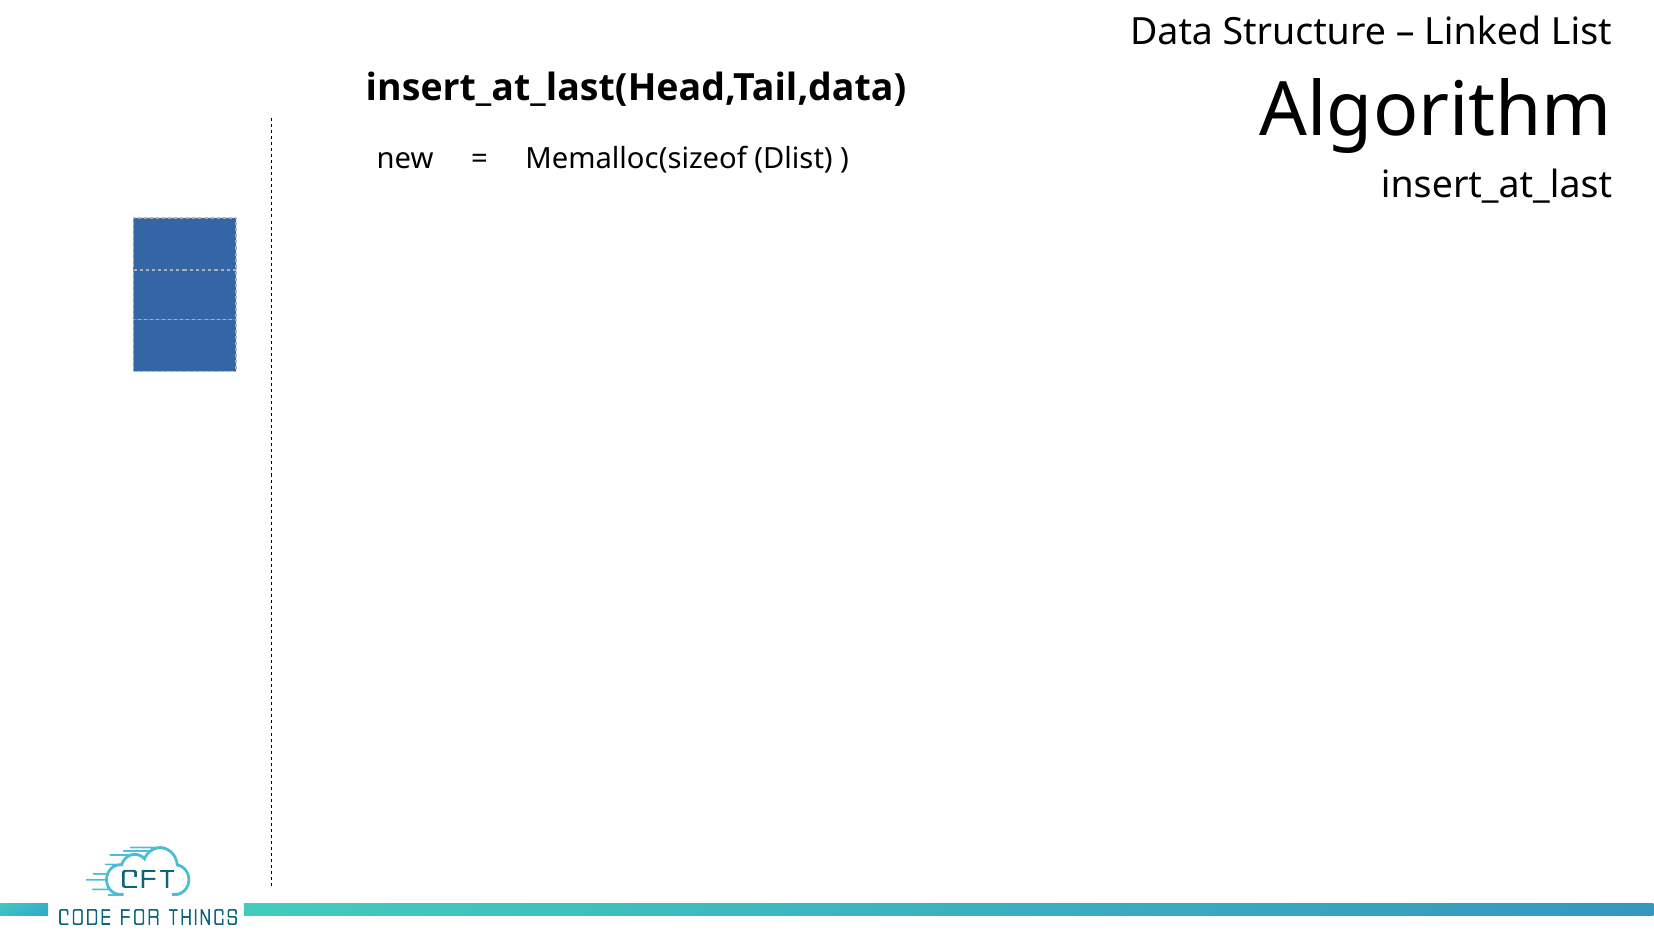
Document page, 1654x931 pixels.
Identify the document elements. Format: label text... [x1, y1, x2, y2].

text_box [133, 217, 237, 372]
text_box new = Memalloc(sizeof (Dlist) ) [354, 129, 1099, 189]
text_box insert_at_last(Head,Tail,data) [350, 53, 1063, 119]
title Data Structure – Linked List Algorithm insert_at_last [1093, 0, 1613, 216]
picture [59, 846, 237, 925]
